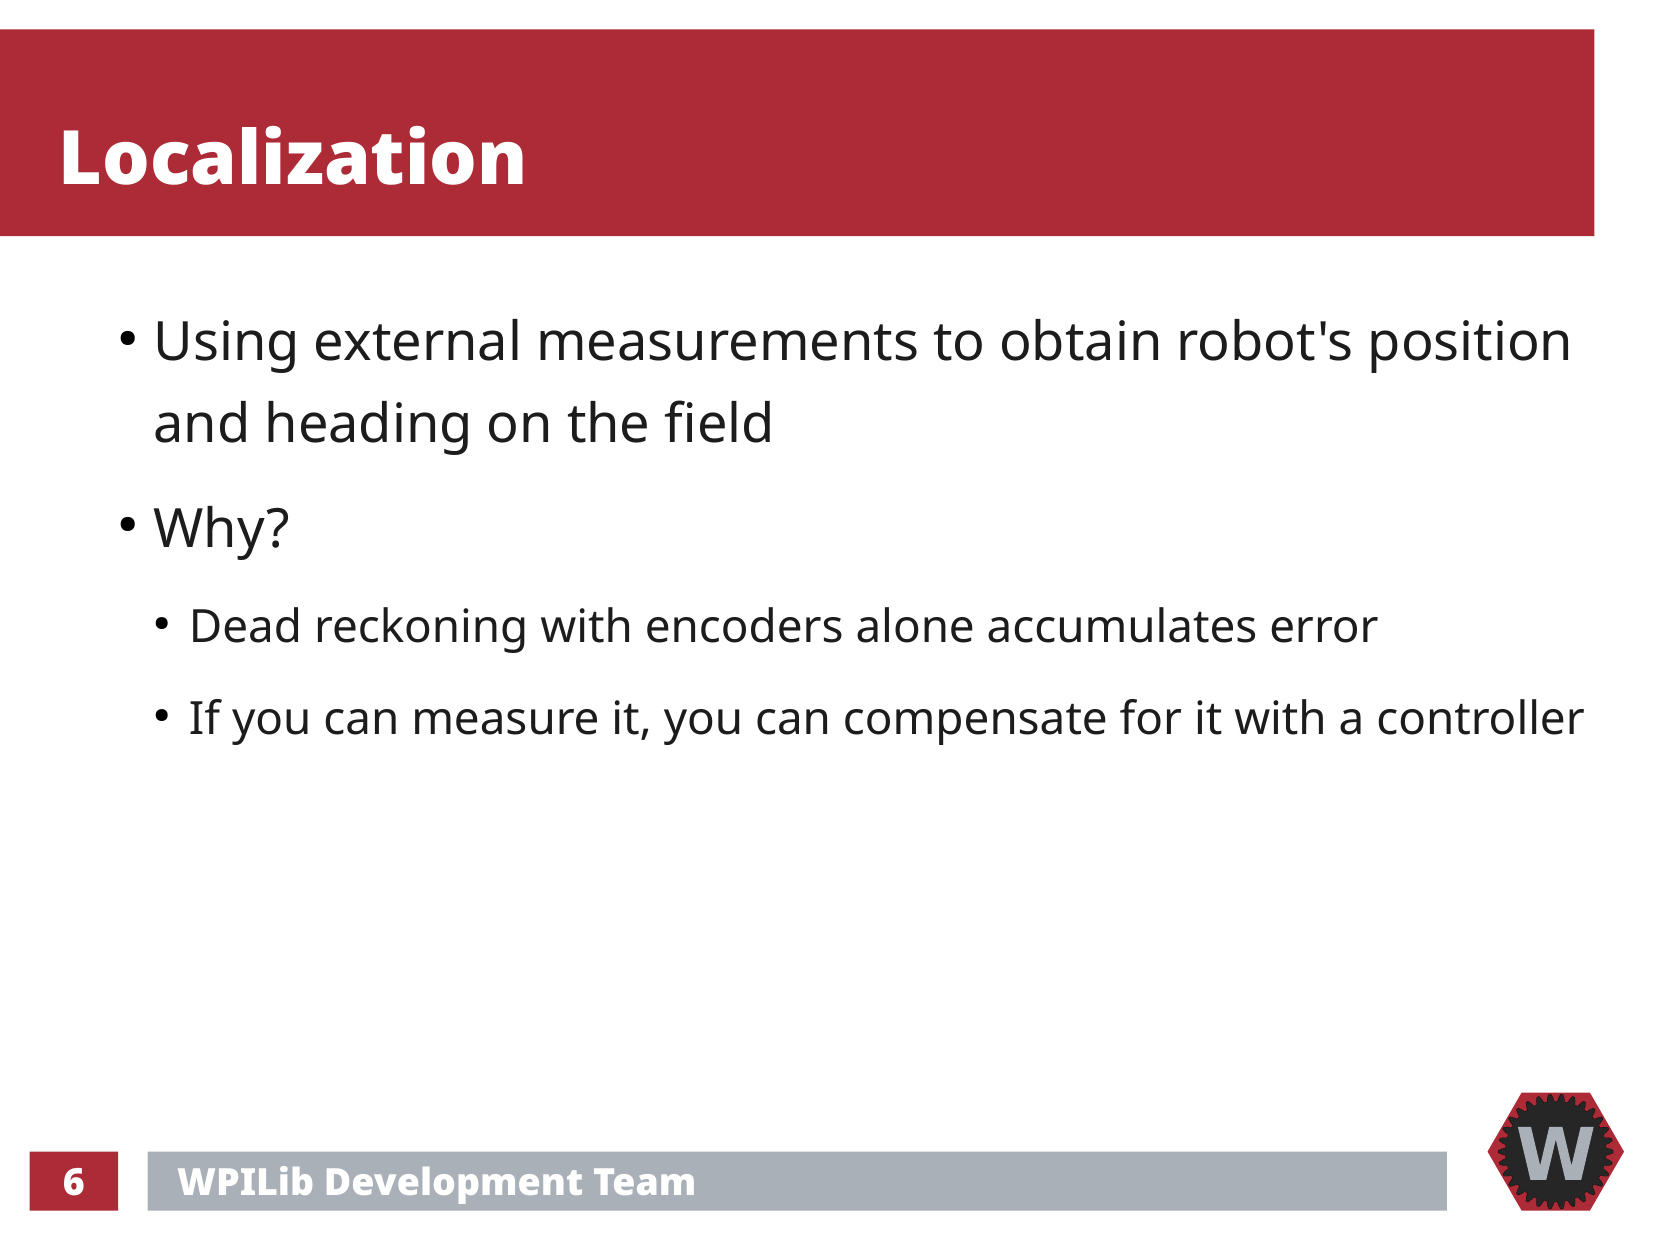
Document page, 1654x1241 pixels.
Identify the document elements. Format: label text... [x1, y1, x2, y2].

list Using external measurements to obtain robot's position and heading on the field Why? Dead reckoning with encoders alone accumulates error If you can measure it, you can compensate for it with a controller [118, 295, 1613, 1123]
title Localization [59, 59, 1595, 207]
